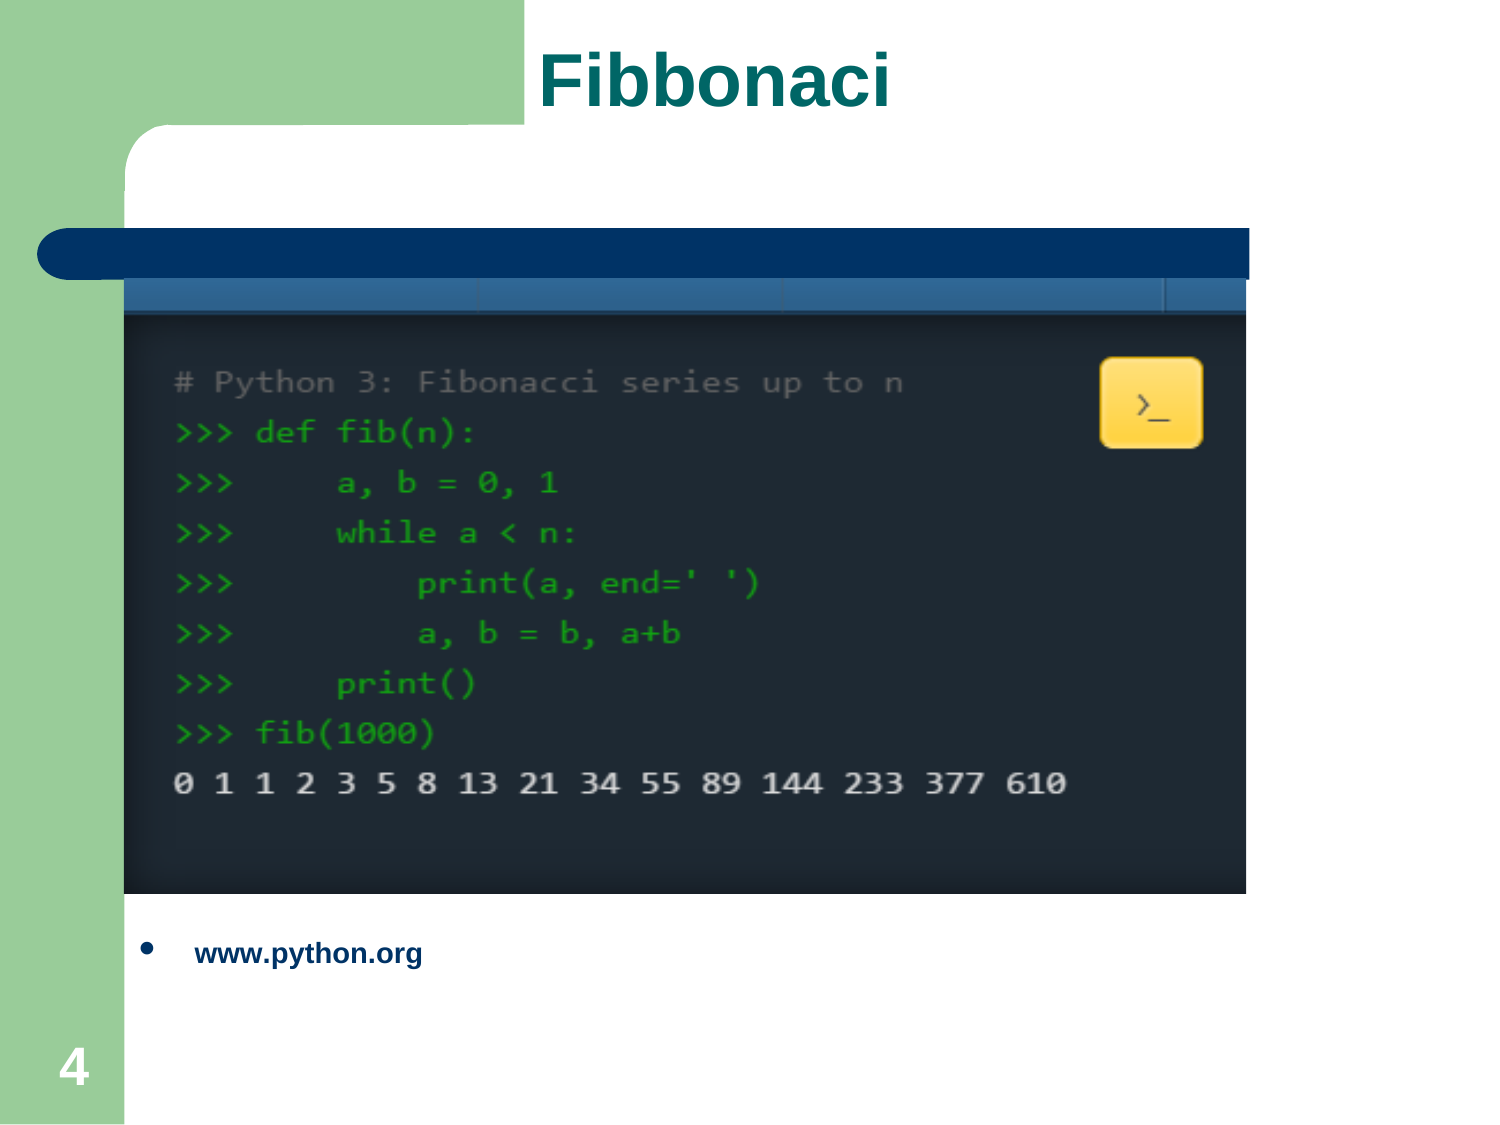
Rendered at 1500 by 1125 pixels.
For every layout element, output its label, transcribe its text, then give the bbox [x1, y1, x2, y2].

picture [123, 278, 1247, 894]
text_box <número> [12, 1023, 138, 1105]
text_box www.python.org [123, 299, 1487, 999]
text_box Fibbonaci [523, 0, 1500, 130]
